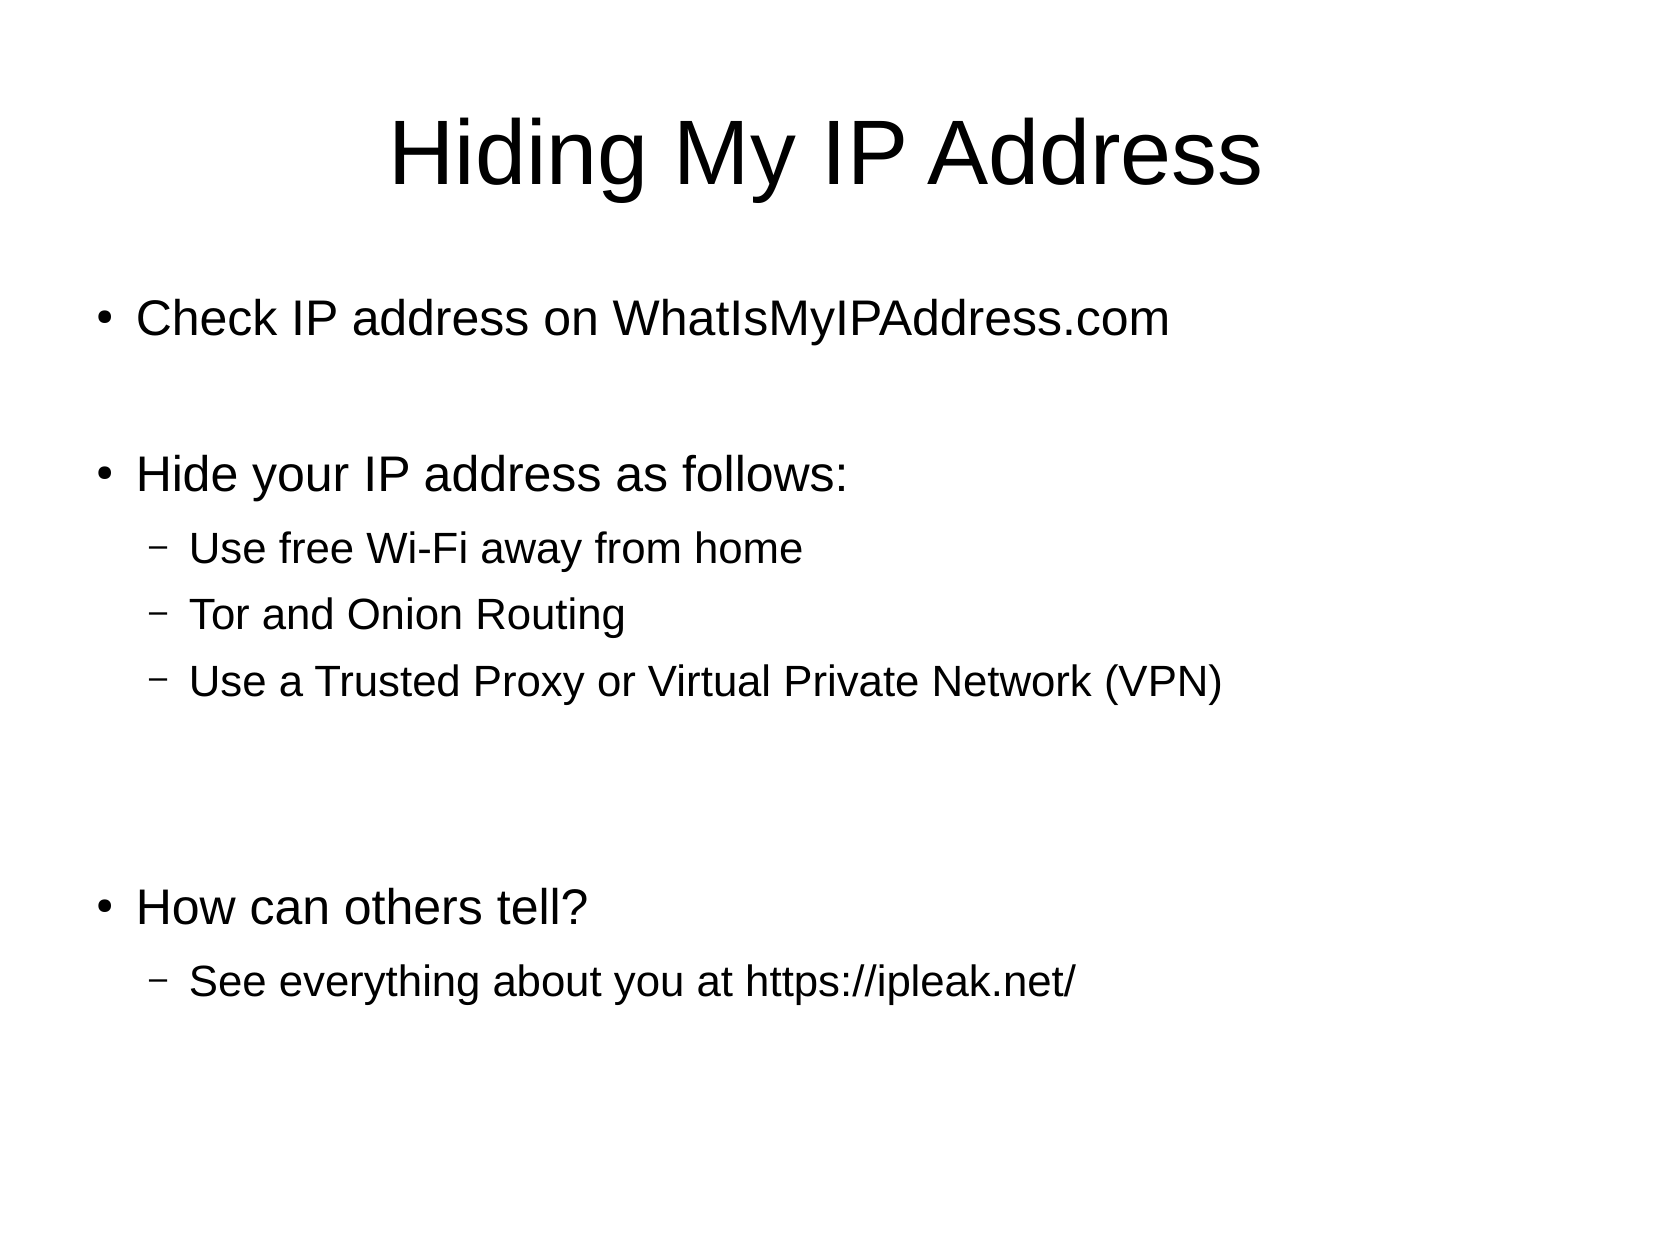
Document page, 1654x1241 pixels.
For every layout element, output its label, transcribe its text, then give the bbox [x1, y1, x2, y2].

list Check IP address on WhatIsMyIPAddress.com Hide your IP address as follows: Use free Wi-Fi away from home Tor and Onion Routing Use a Trusted Proxy or Virtual Private Network (VPN) How can others tell? See everything about you at https://ipleak.net/ [82, 290, 1571, 1010]
title Hiding My IP Address [82, 49, 1571, 257]
